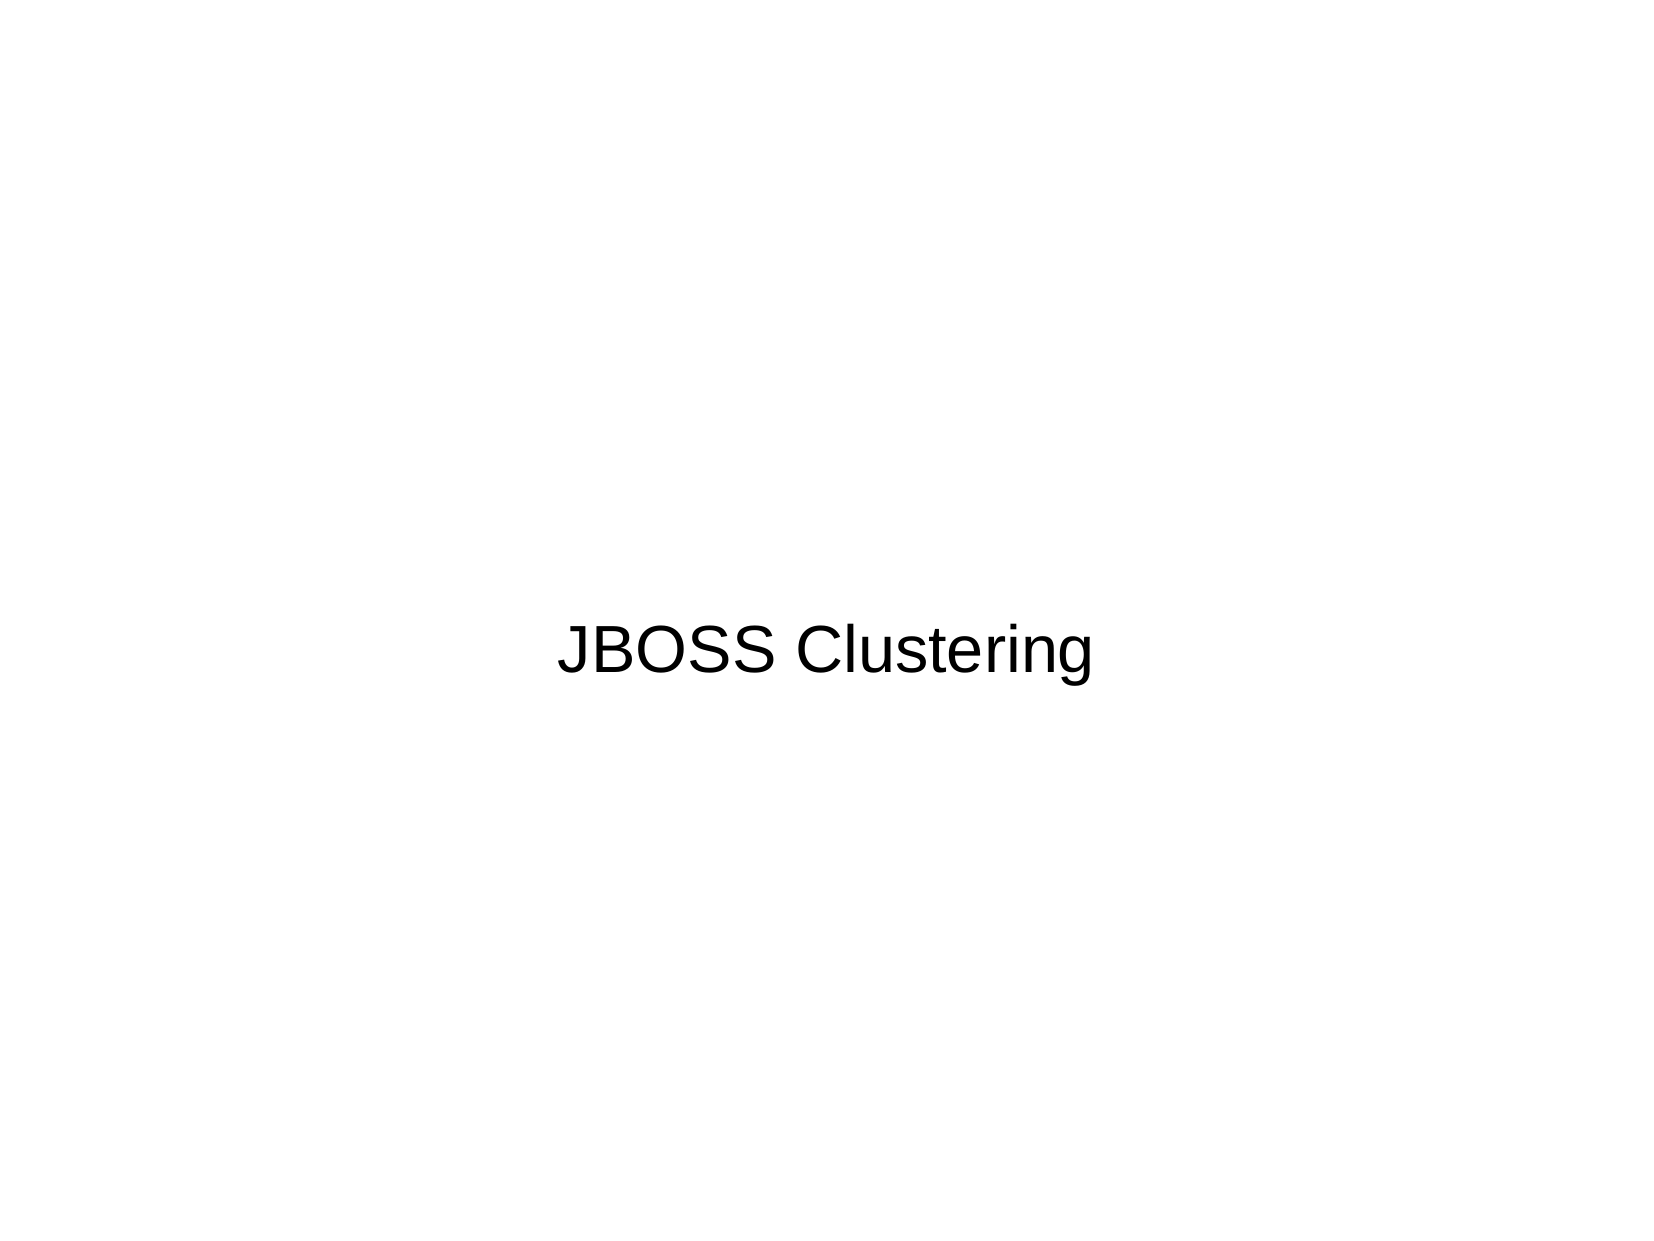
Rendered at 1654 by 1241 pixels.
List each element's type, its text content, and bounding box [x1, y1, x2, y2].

subtitle JBOSS Clustering [82, 290, 1571, 1010]
